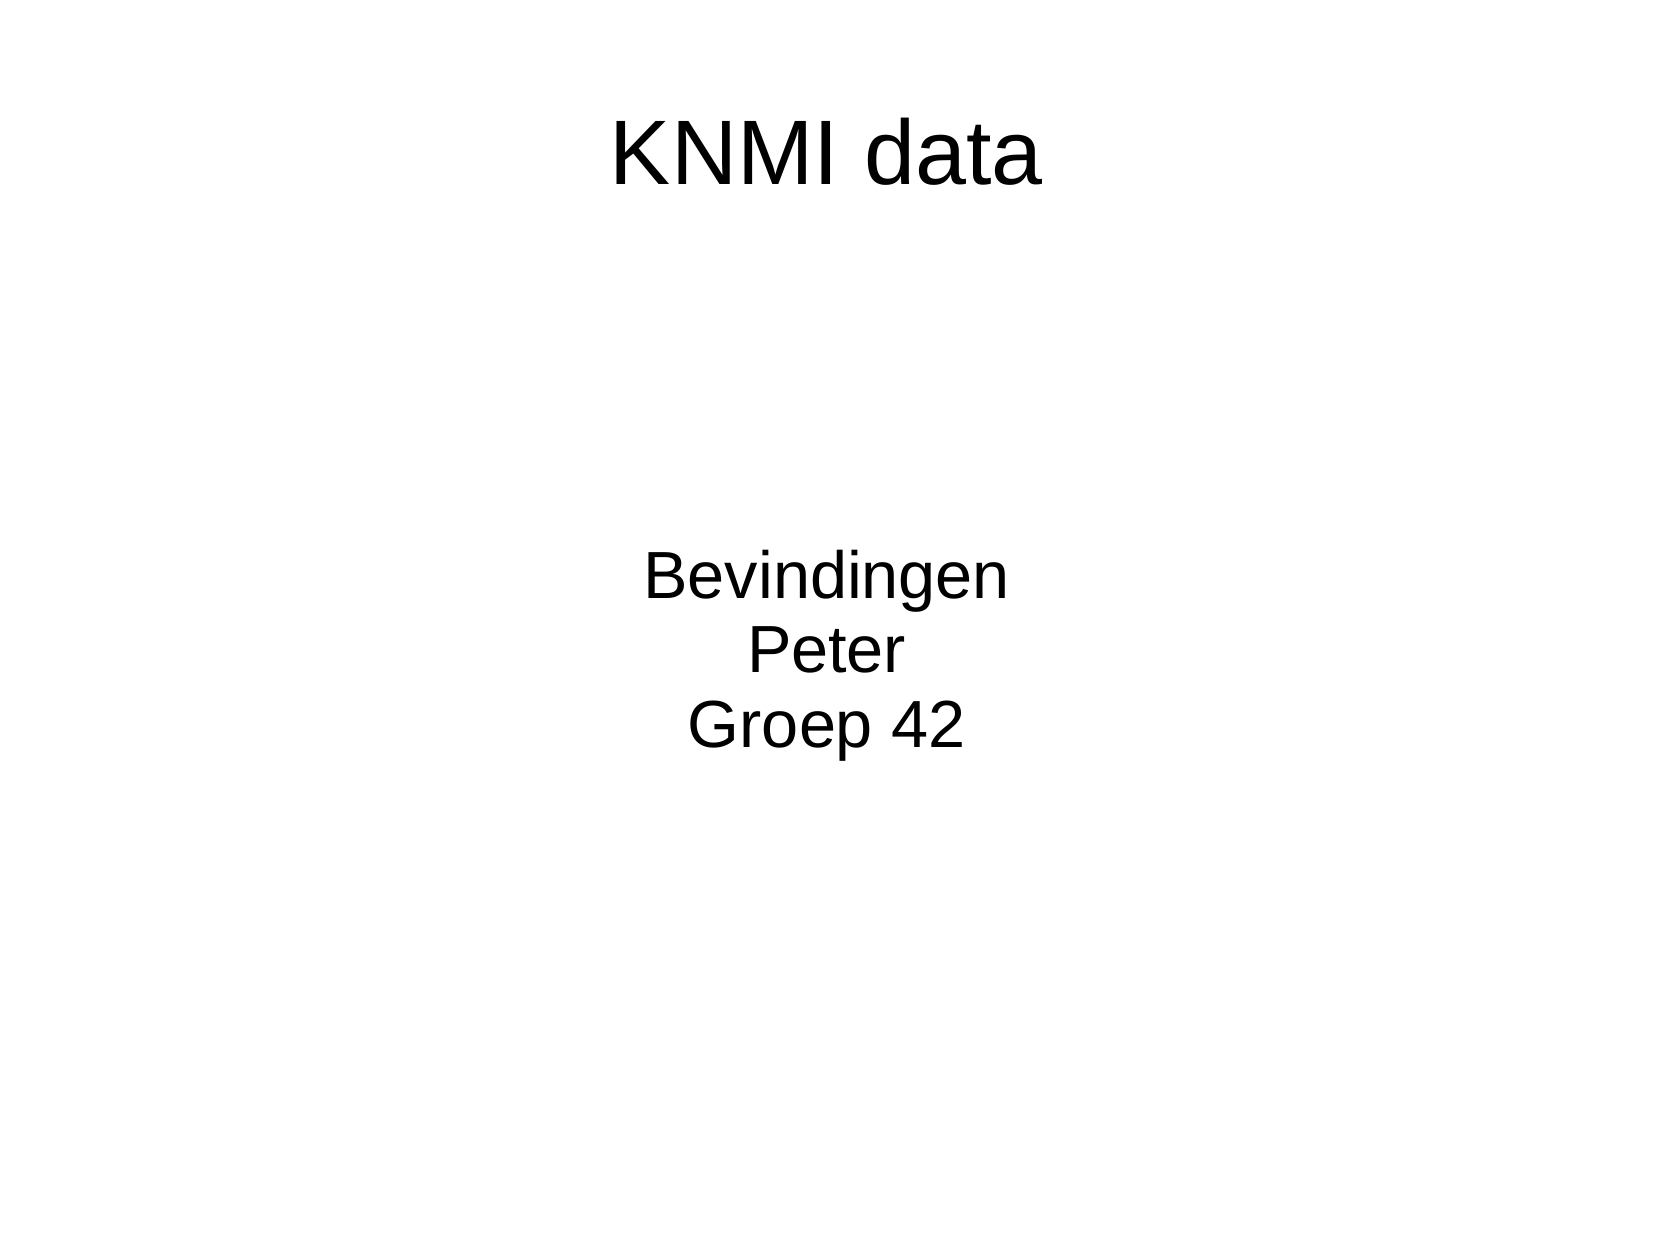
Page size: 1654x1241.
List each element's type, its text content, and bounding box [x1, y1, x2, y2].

subtitle Bevindingen Peter Groep 42 [82, 290, 1571, 1010]
title KNMI data [82, 49, 1571, 257]
